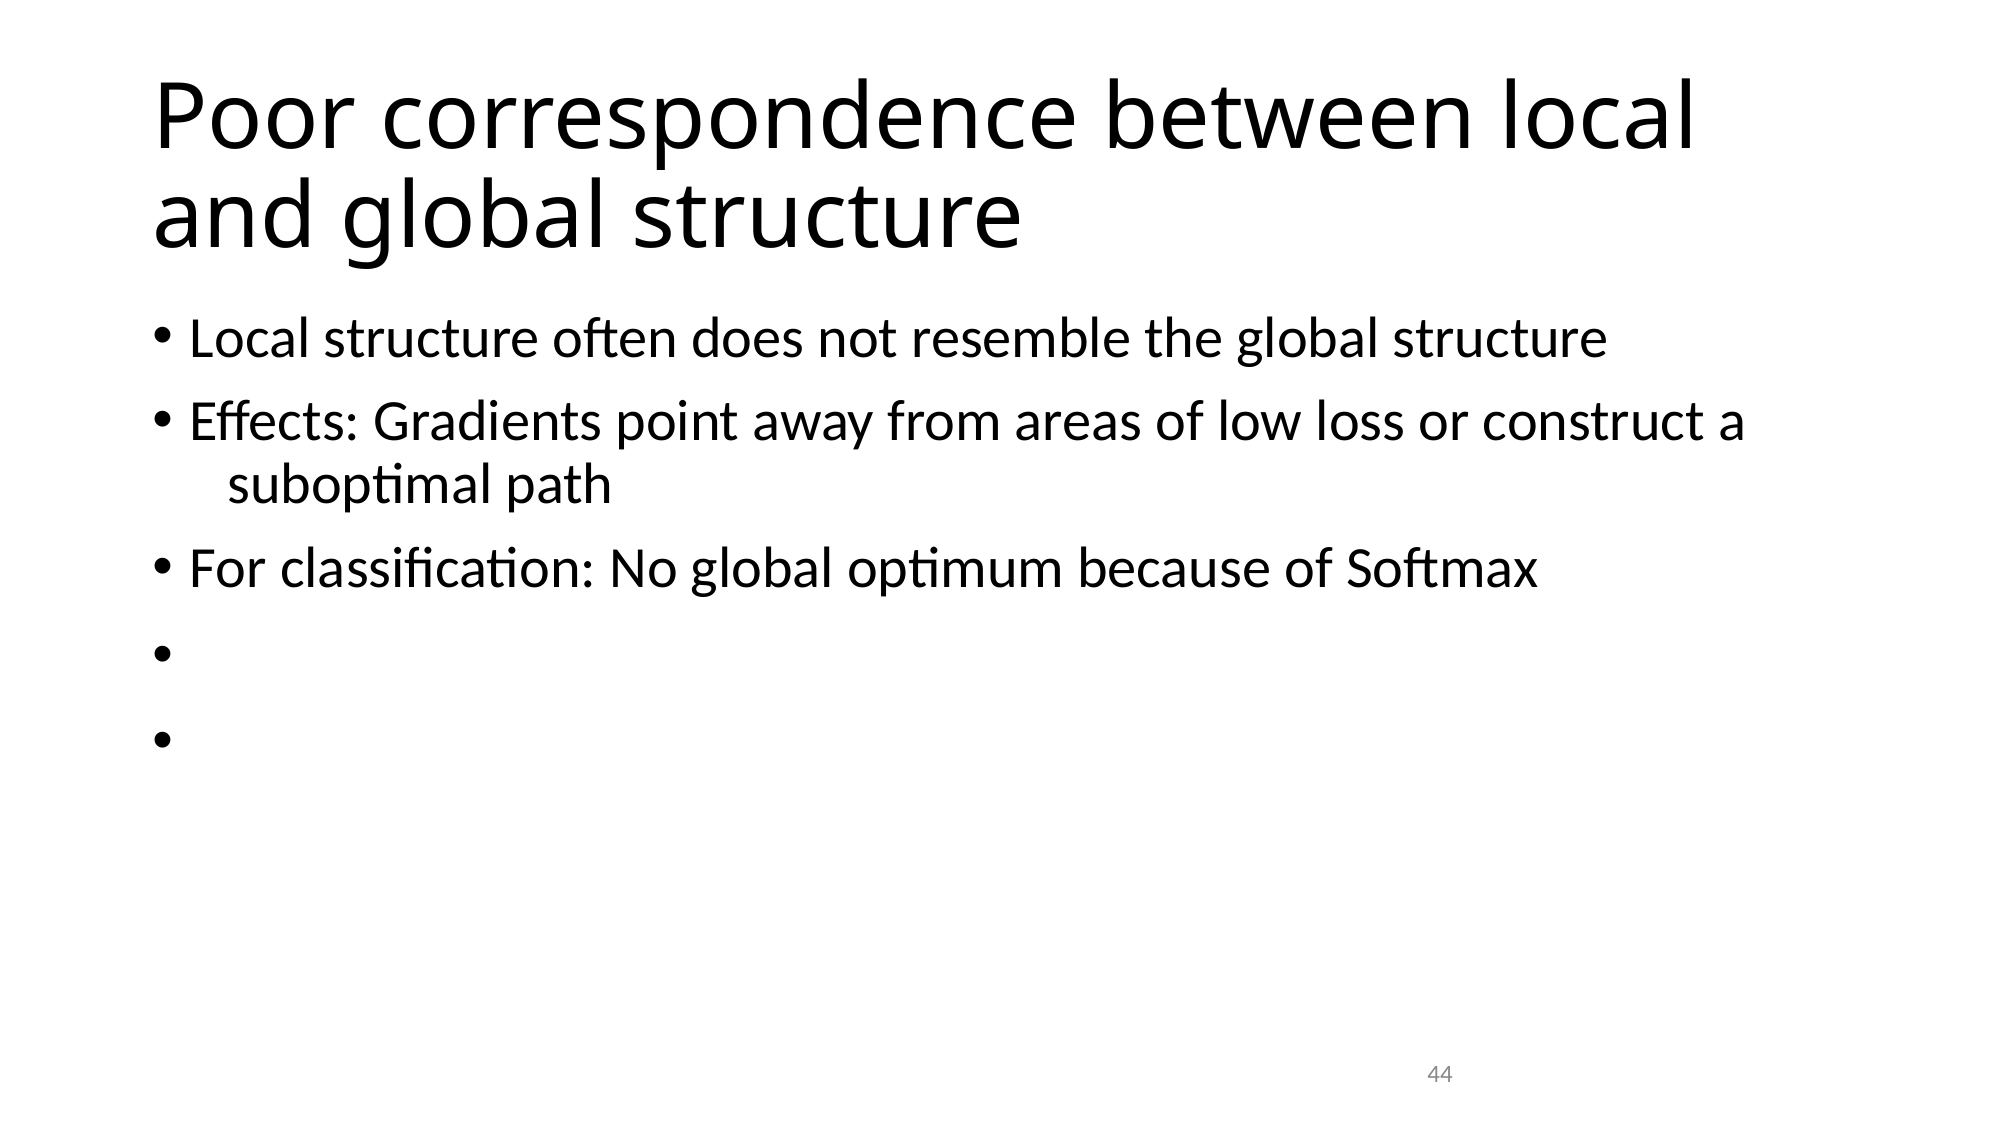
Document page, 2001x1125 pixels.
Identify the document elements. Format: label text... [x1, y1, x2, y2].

list Local structure often does not resemble the global structure Effects: Gradients point away from areas of low loss or construct a suboptimal path For classification: No global optimum because of Softmax [137, 299, 1863, 1014]
text_box [1412, 1042, 1863, 1103]
title Poor correspondence between local and global structure [137, 59, 1863, 278]
